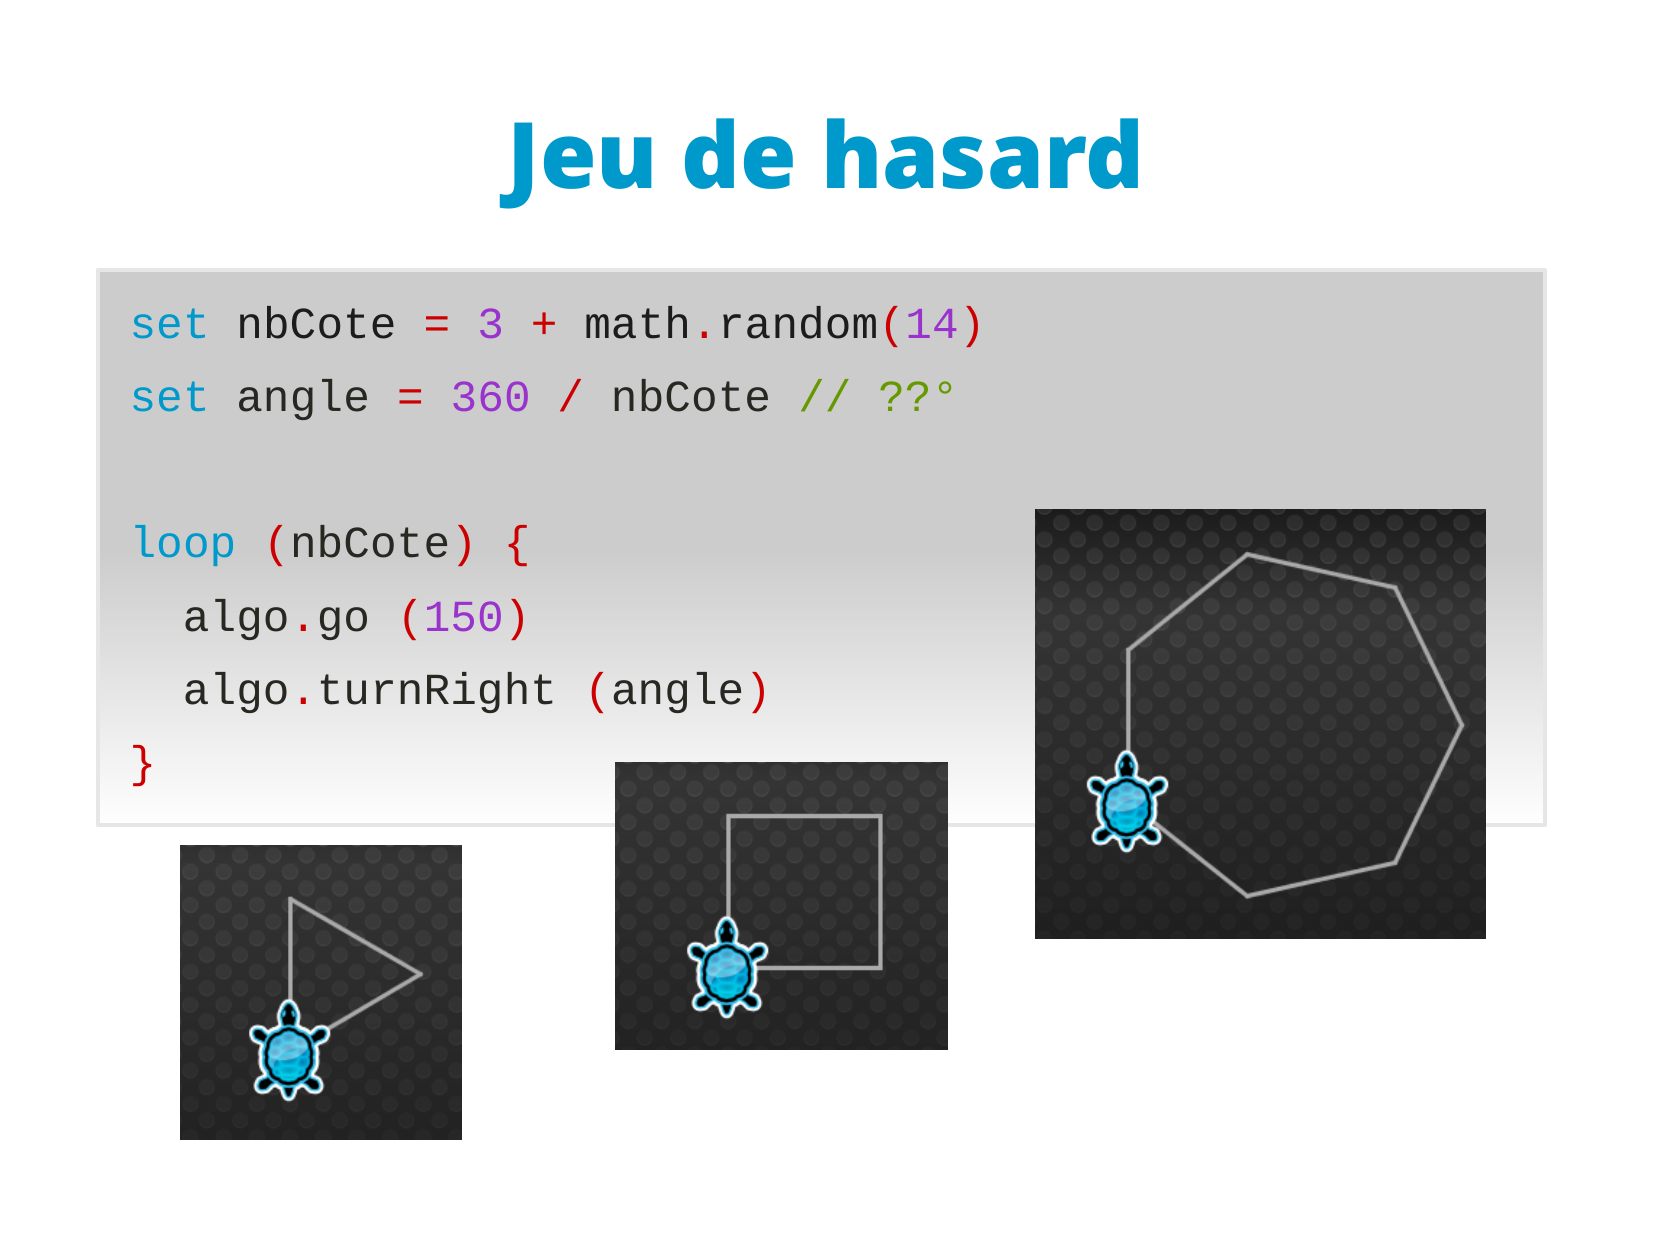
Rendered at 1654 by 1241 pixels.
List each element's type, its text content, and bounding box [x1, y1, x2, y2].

title Jeu de hasard [82, 49, 1571, 257]
list set nbCote = 3 + math.random(14) set angle = 360 / nbCote // ??° loop (nbCote) { algo.go (150) algo.turnRight (angle) } [97, 270, 1546, 826]
picture [1035, 509, 1486, 939]
picture [180, 845, 462, 1141]
picture [615, 762, 948, 1051]
